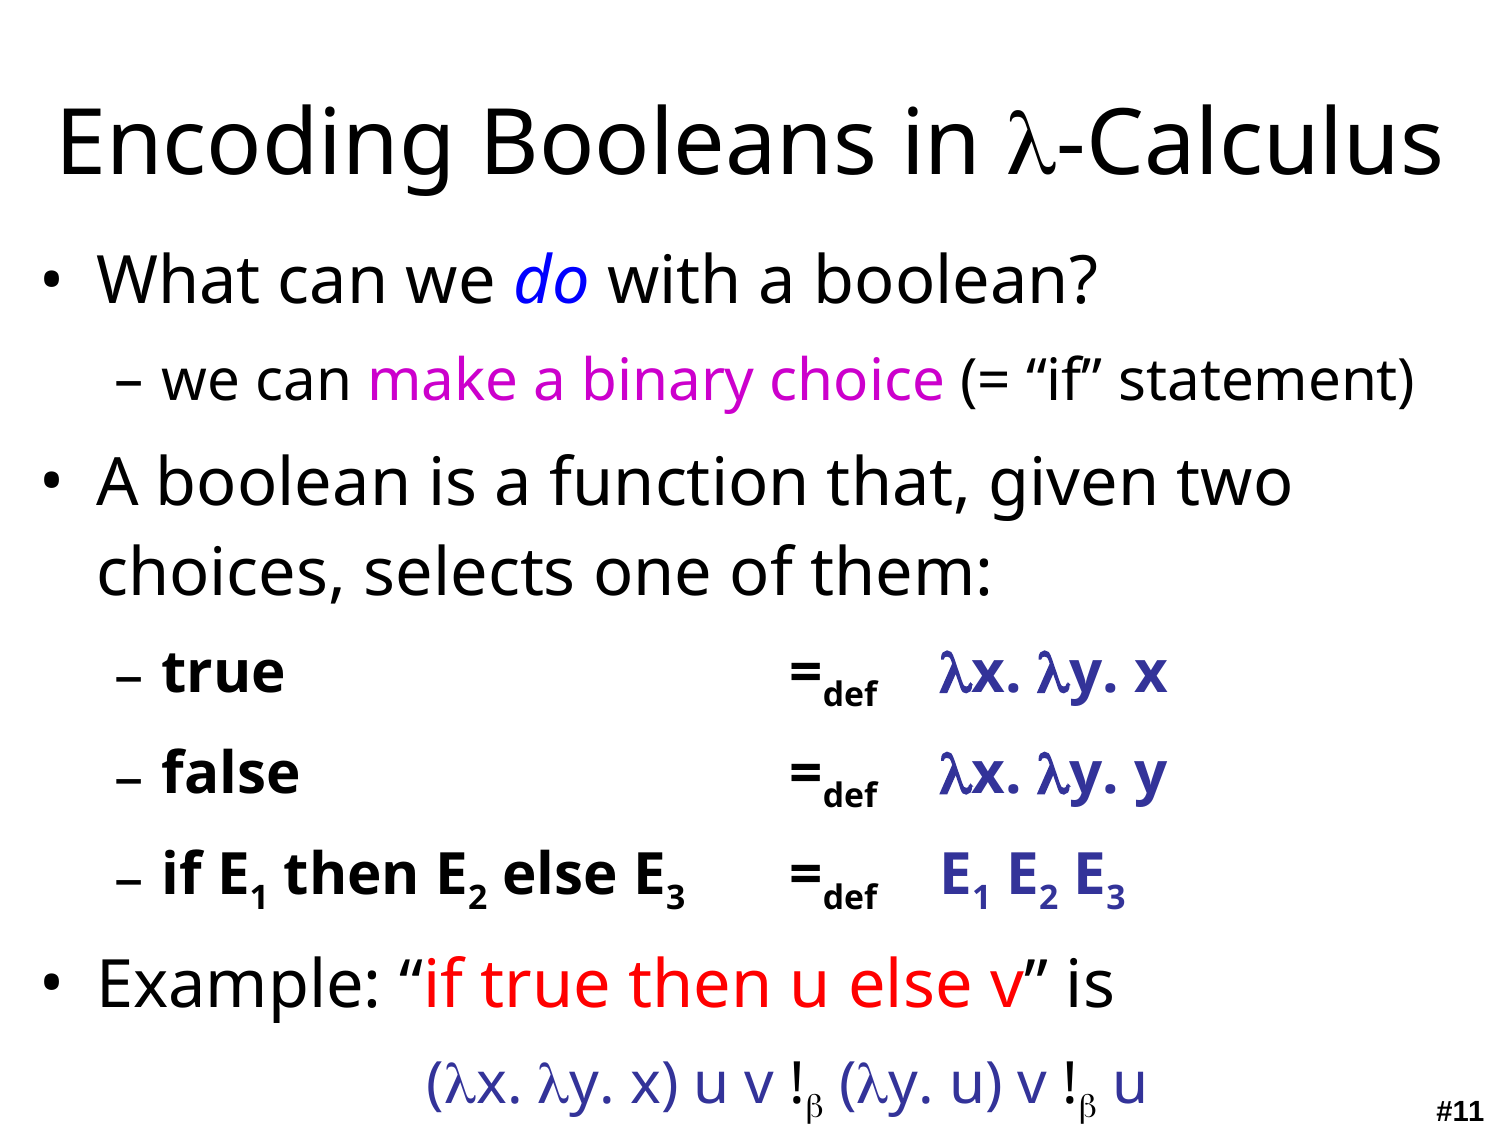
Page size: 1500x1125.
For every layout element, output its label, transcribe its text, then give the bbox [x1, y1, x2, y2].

list What can we do with a boolean? we can make a binary choice (= “if” statement) A boolean is a function that, given two choices, selects one of them: true =def x. y. x false =def x. y. y if E1 then E2 else E3 =def E1 E2 E3 Example: “if true then u else v” is (x. y. x) u v ! (y. u) v ! u [24, 224, 1476, 1063]
title Encoding Booleans in -Calculus [24, 45, 1476, 224]
